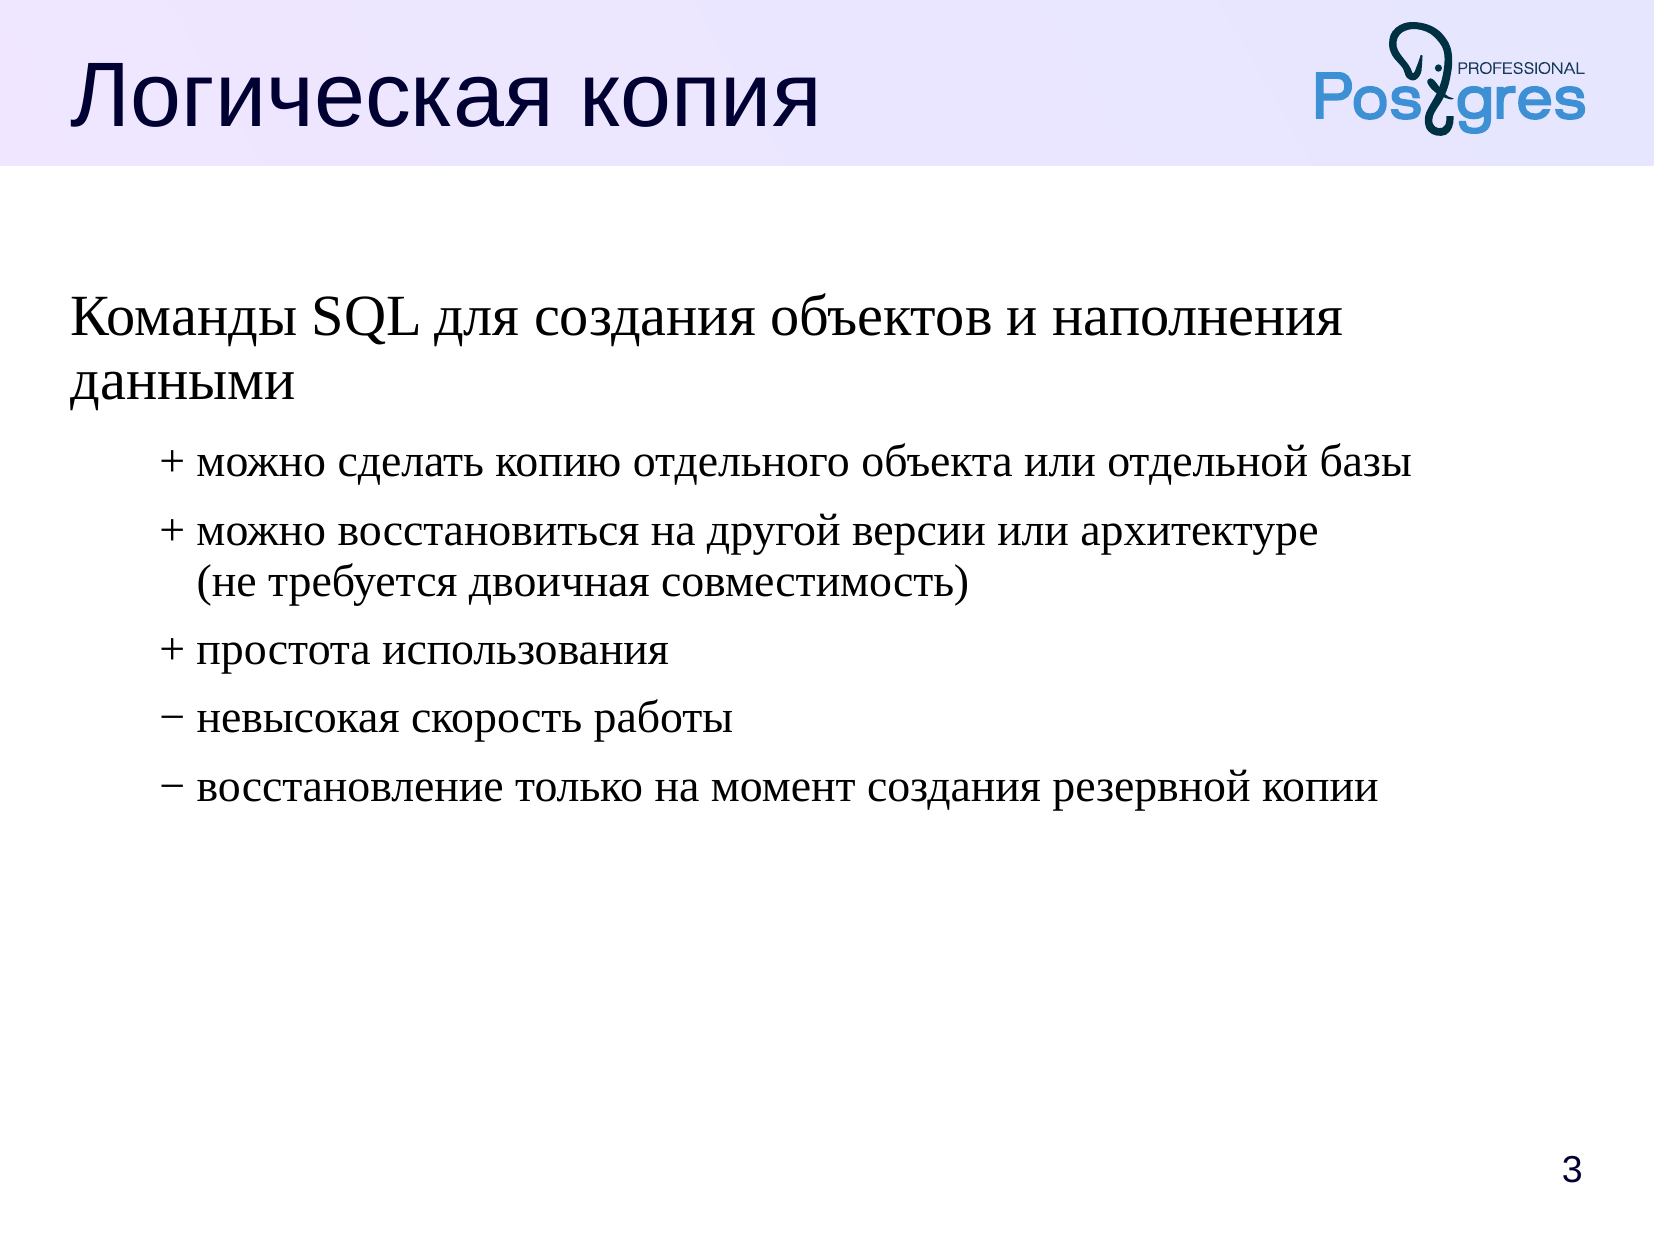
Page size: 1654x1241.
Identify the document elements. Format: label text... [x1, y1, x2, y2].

list Команды SQL для создания объектов и наполнения данными + можно сделать копию отдельного объекта или отдельной базы + можно восстановиться на другой версии или архитектуре + (не требуется двоичная совместимость) + простота использования − невысокая скорость работы − восстановление только на момент создания резервной копии [70, 283, 1583, 1141]
title Логическая копия [70, 43, 1241, 147]
